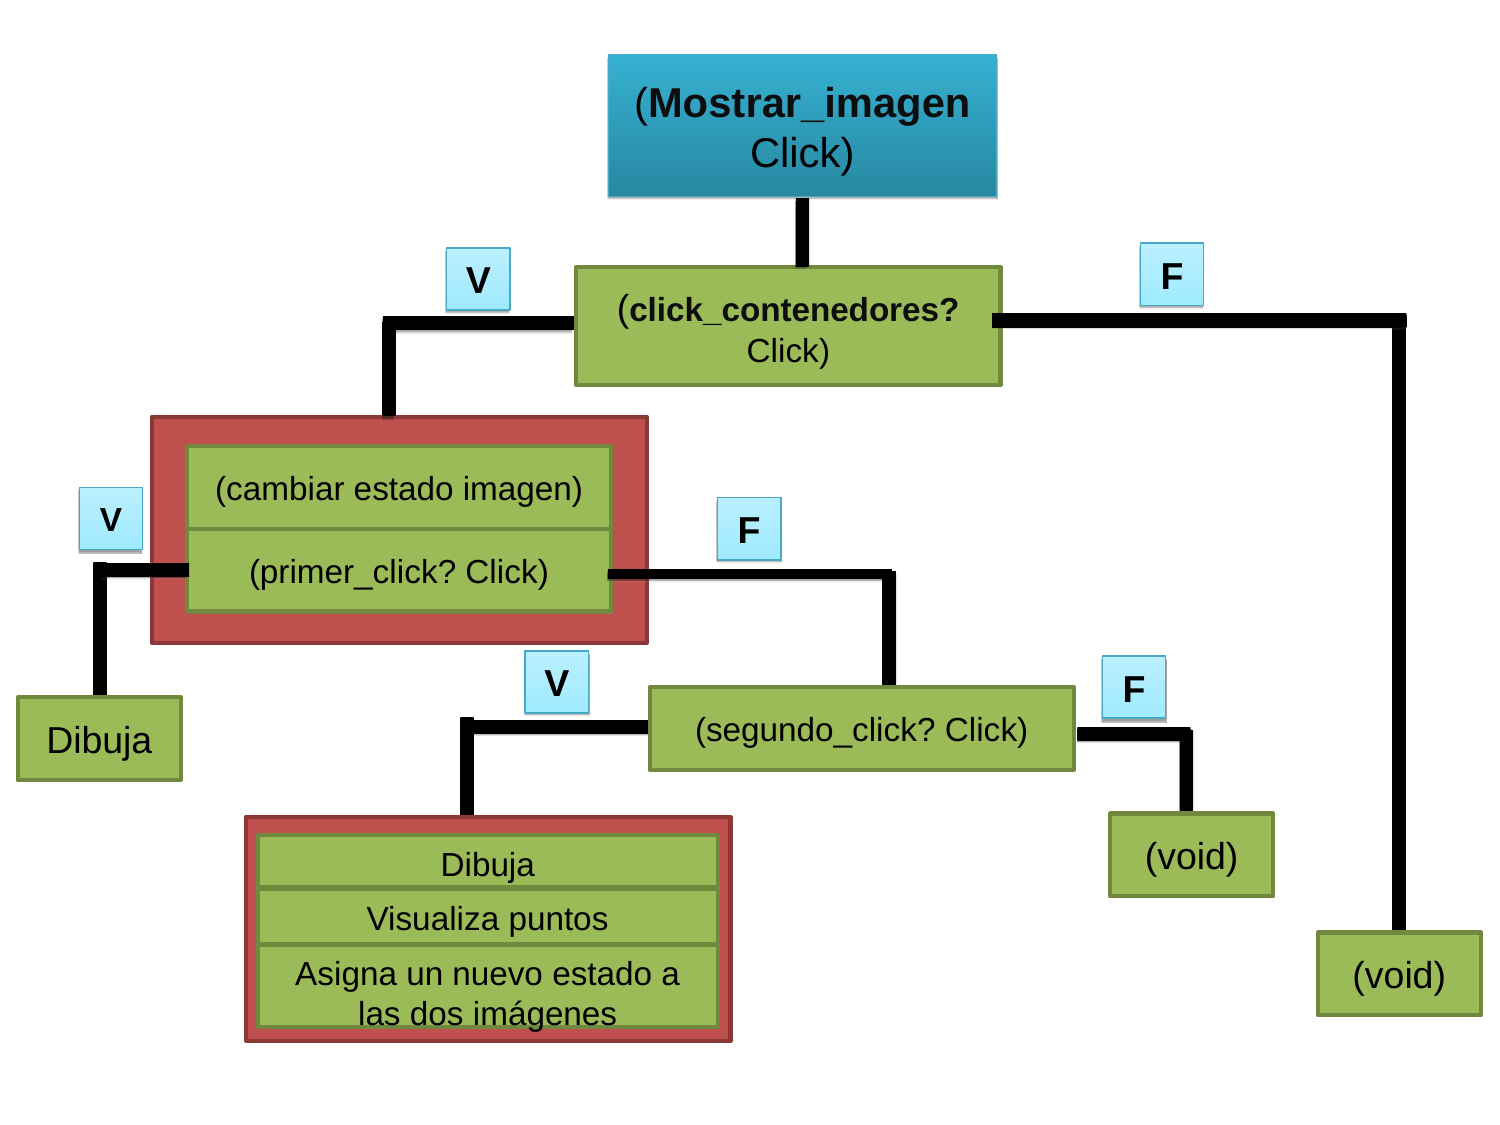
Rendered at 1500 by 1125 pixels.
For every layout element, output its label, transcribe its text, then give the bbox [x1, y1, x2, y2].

text_box [460, 717, 648, 815]
text_box (void) [1110, 813, 1274, 897]
text_box (Mostrar_imagen Click) [608, 54, 997, 197]
text_box F [717, 497, 781, 560]
text_box Dibuja [17, 697, 181, 781]
text_box V [525, 650, 589, 713]
text_box [992, 314, 1406, 930]
text_box F [1102, 656, 1166, 719]
text_box [1077, 727, 1193, 811]
text_box (segundo_click? Click) [649, 687, 1074, 770]
text_box (primer_click? Click) [187, 528, 612, 612]
text_box Visualiza puntos [258, 889, 718, 942]
text_box Dibuja [258, 835, 718, 887]
text_box (cambiar estado imagen) [187, 446, 612, 527]
text_box [246, 816, 731, 1042]
text_box V [79, 487, 143, 550]
text_box F [1140, 243, 1204, 306]
text_box Asigna un nuevo estado a las dos imágenes [258, 944, 718, 1028]
text_box [796, 198, 809, 267]
text_box (void) [1317, 932, 1481, 1016]
text_box (click_contenedores? Click) [576, 267, 1001, 386]
text_box [93, 316, 896, 695]
text_box V [446, 247, 510, 311]
